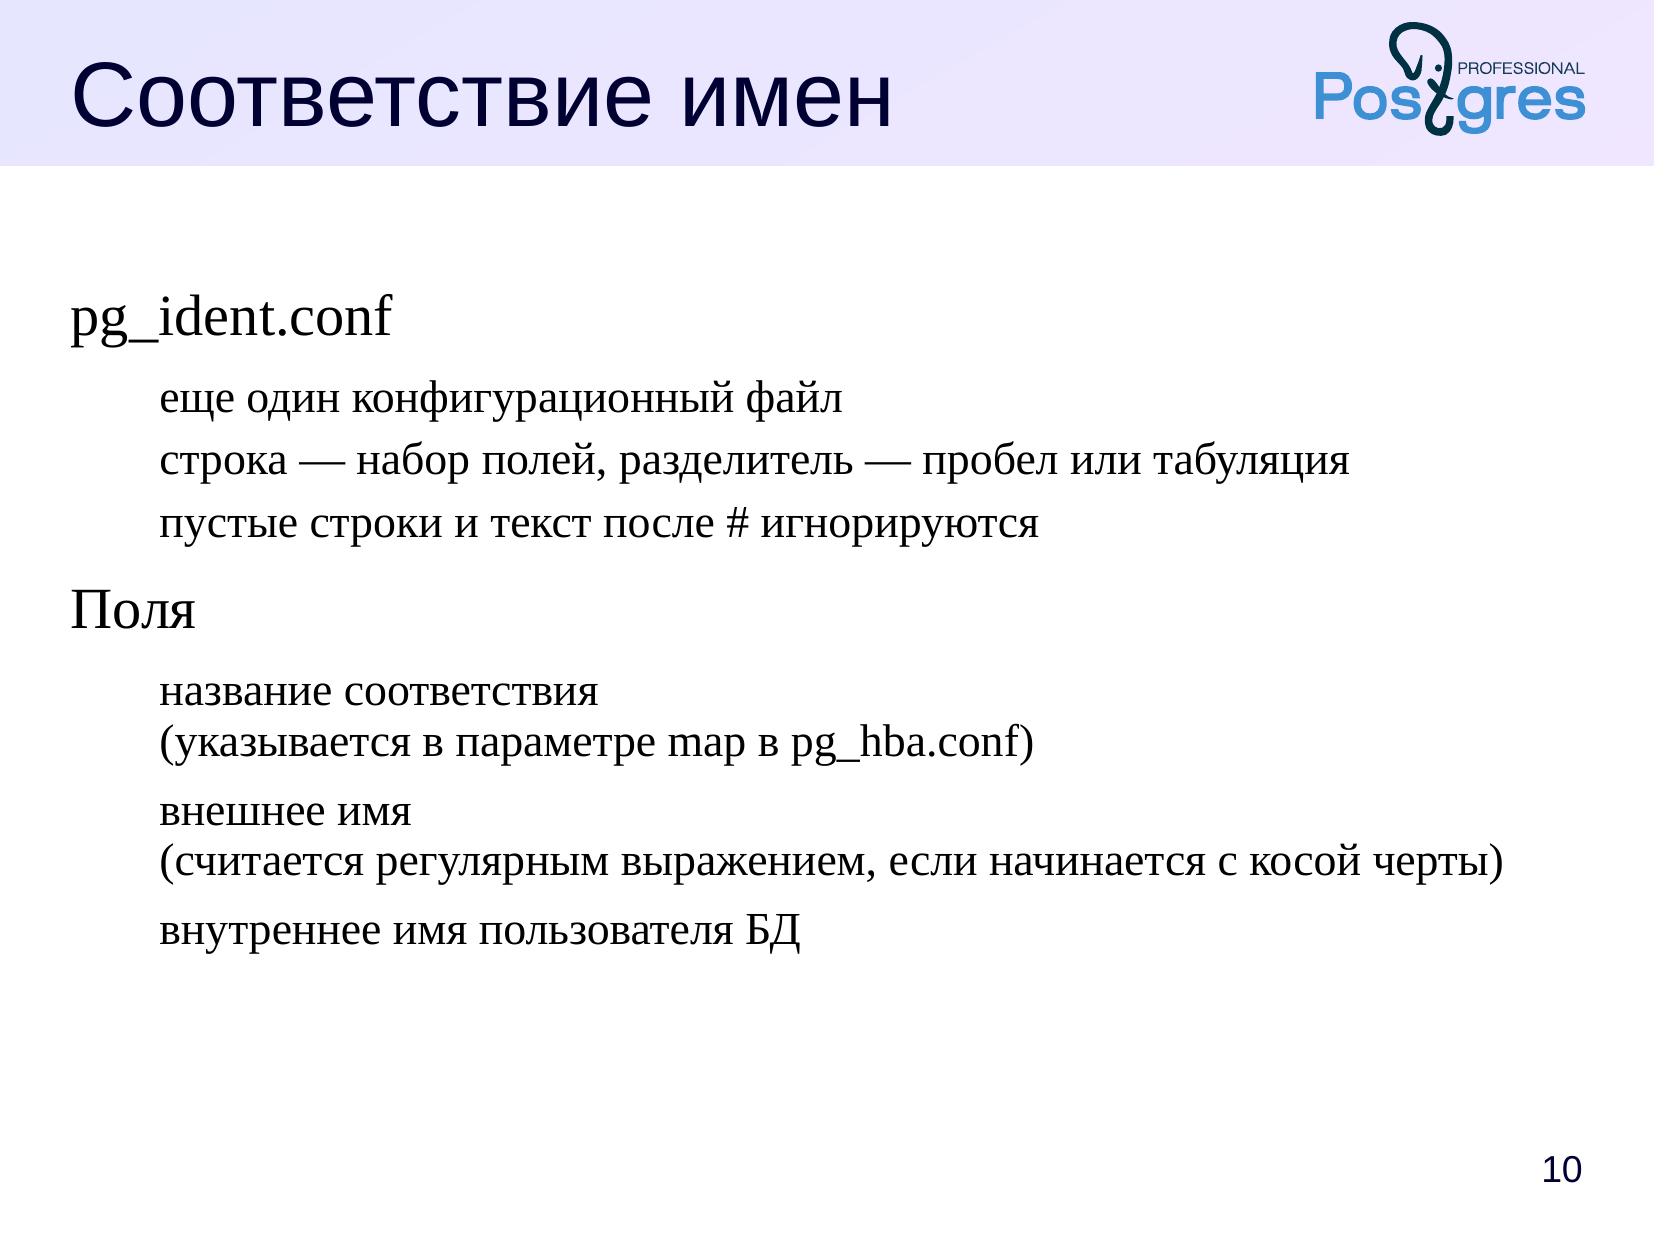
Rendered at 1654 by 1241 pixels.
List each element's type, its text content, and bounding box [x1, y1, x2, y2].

title Соответствие имен [70, 43, 1241, 147]
list pg_ident.conf еще один конфигурационный файл строка — набор полей, разделитель — пробел или табуляция пустые строки и текст после # игнорируются Поля название соответствия (указывается в параметре map в pg_hba.conf) внешнее имя (считается регулярным выражением, если начинается с косой черты) внутреннее имя пользователя БД [70, 283, 1583, 1141]
